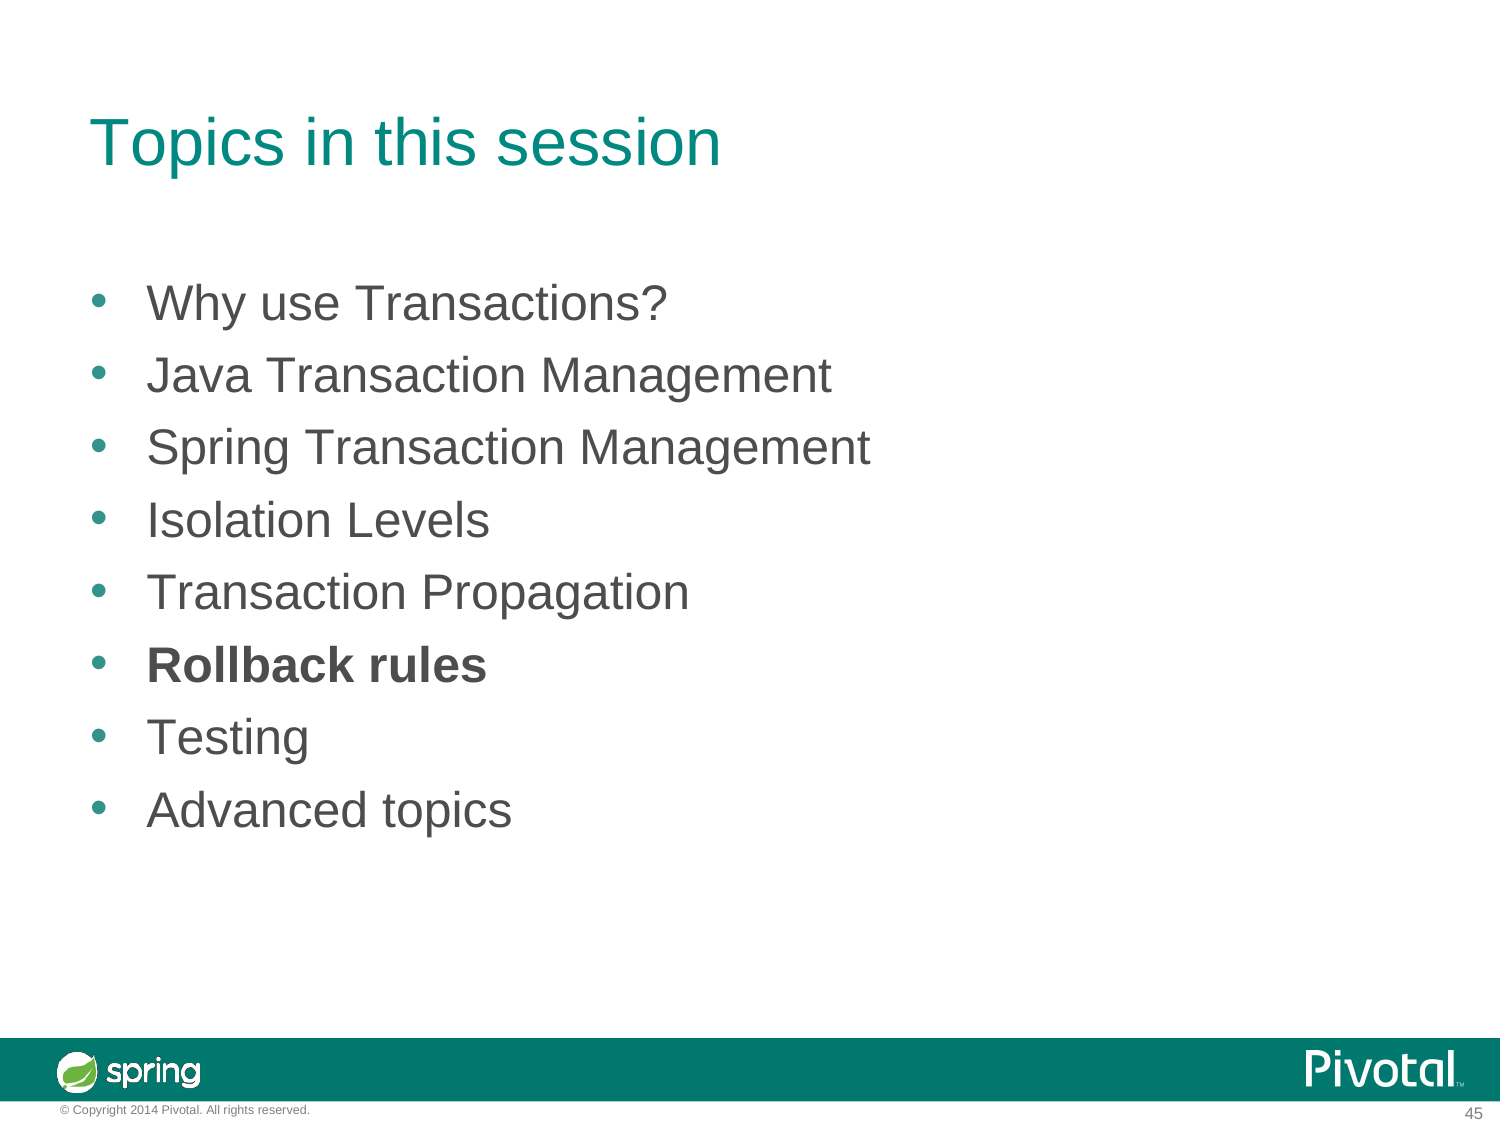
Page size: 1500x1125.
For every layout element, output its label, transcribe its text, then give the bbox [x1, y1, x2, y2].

picture [32, 1041, 210, 1103]
picture [1306, 1050, 1464, 1087]
list Why use Transactions? Java Transaction Management Spring Transaction Management Isolation Levels Transaction Propagation Rollback rules Testing Advanced topics [75, 262, 1426, 1005]
title Topics in this session [75, 44, 1426, 233]
